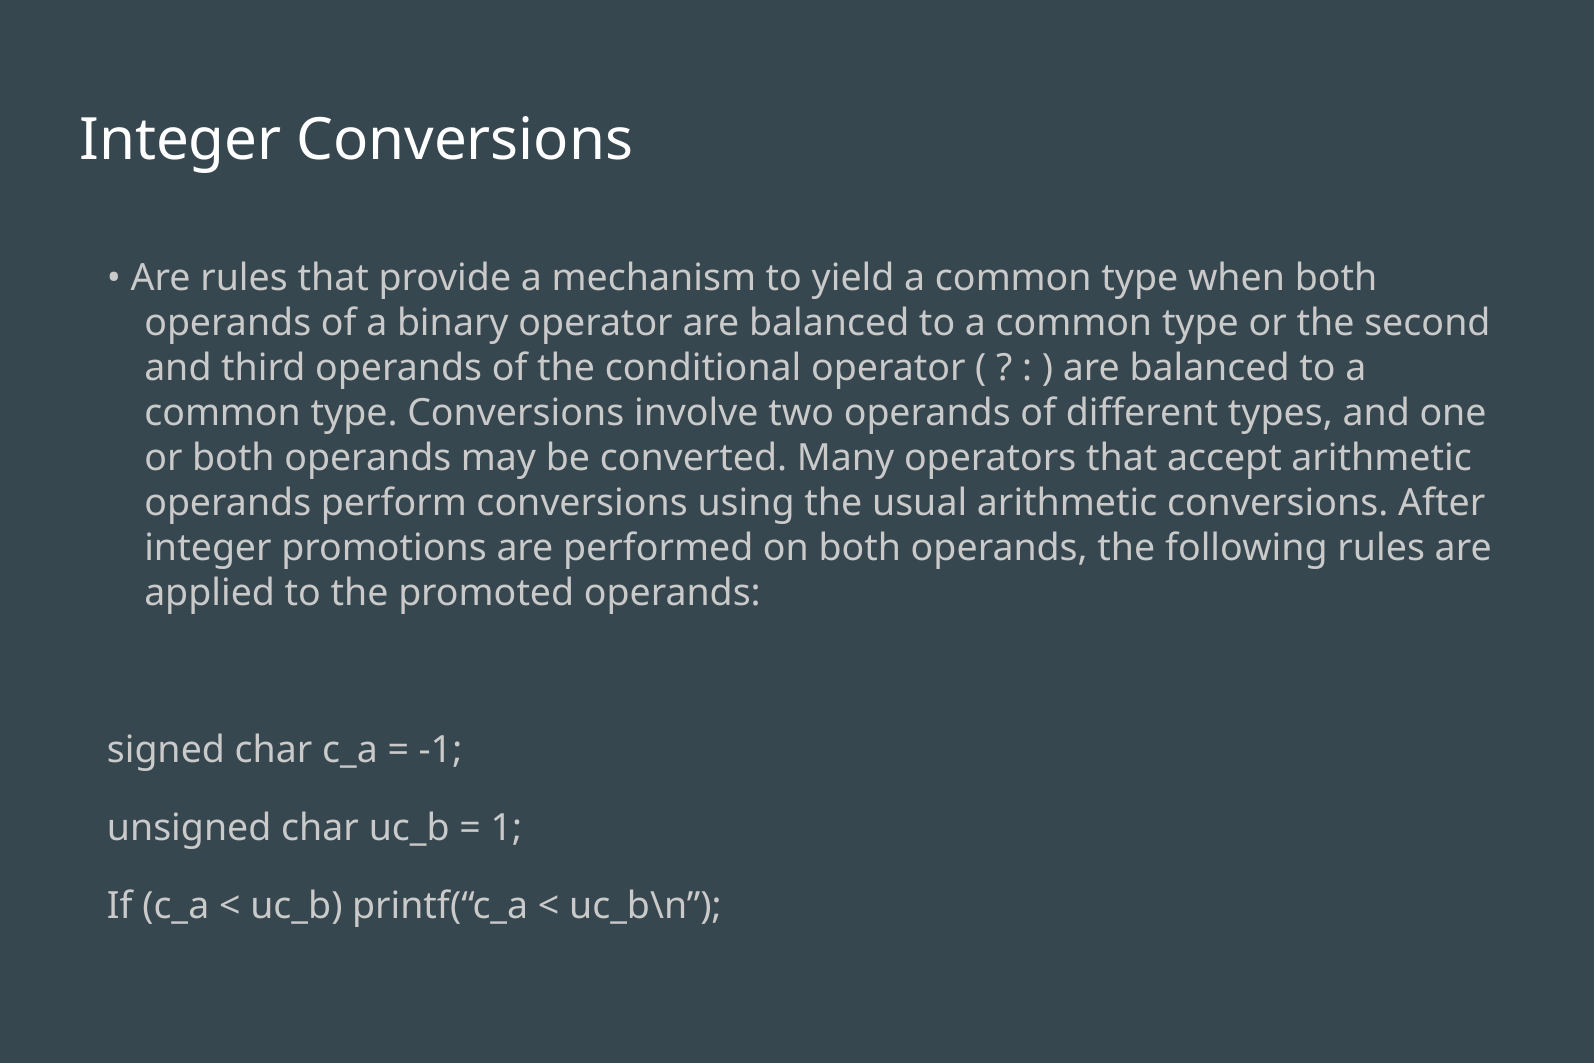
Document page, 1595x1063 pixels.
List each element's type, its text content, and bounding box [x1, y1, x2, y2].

title Integer Conversions [79, 48, 1449, 227]
list • Are rules that provide a mechanism to yield a common type when both operands of a binary operator are balanced to a common type or the second and third operands of the conditional operator ( ? : ) are balanced to a common type. Conversions involve two operands of different types, and one or both operands may be converted. Many operators that accept arithmetic operands perform conversions using the usual arithmetic conversions. After integer promotions are performed on both operands, the following rules are applied to the promoted operands: signed char c_a = -1; unsigned char uc_b = 1; If (c_a < uc_b) printf(“c_a < uc_b\n”); [54, 238, 1541, 945]
